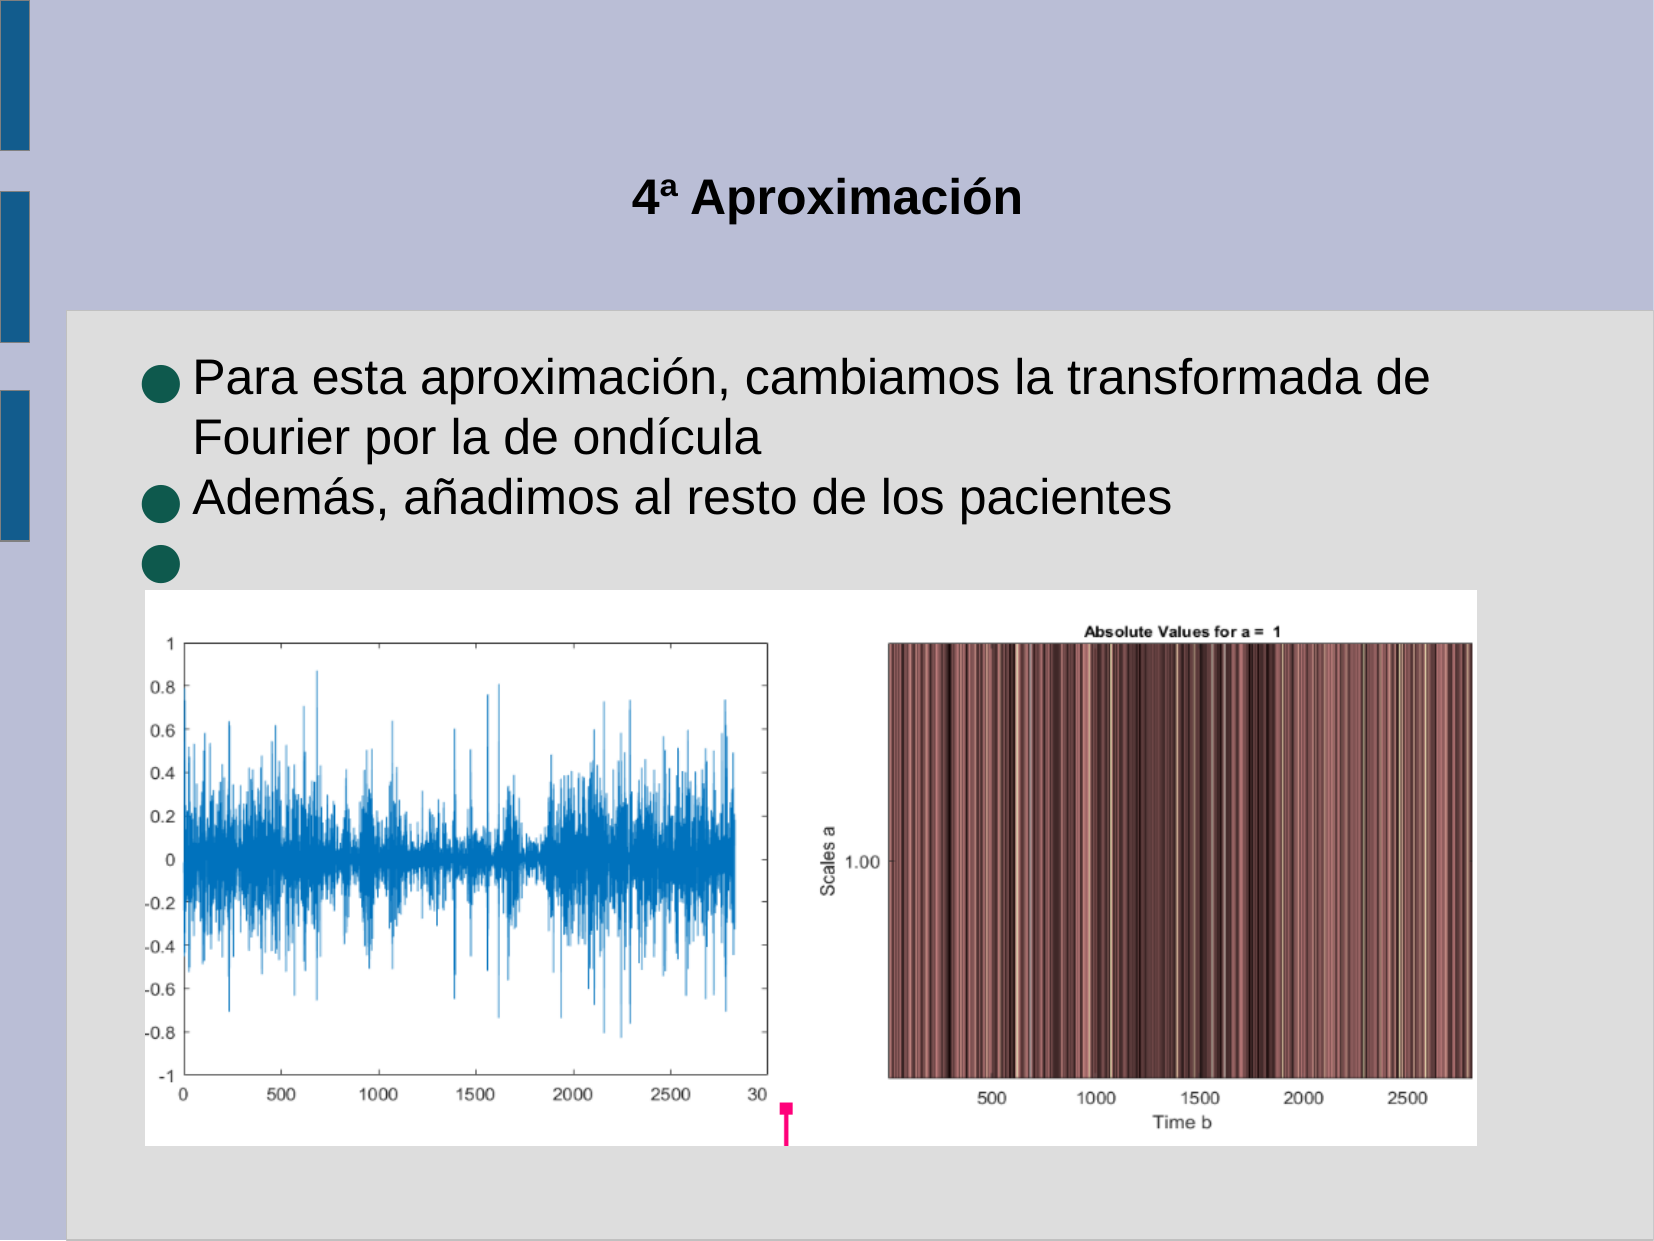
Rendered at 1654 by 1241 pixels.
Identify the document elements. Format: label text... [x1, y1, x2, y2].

picture [145, 590, 1477, 1146]
text_box Para esta aproximación, cambiamos la transformada de Fourier por la de ondícula Además, añadimos al resto de los pacientes [121, 344, 1583, 1126]
text_box 4ª Aproximación [121, 91, 1534, 299]
